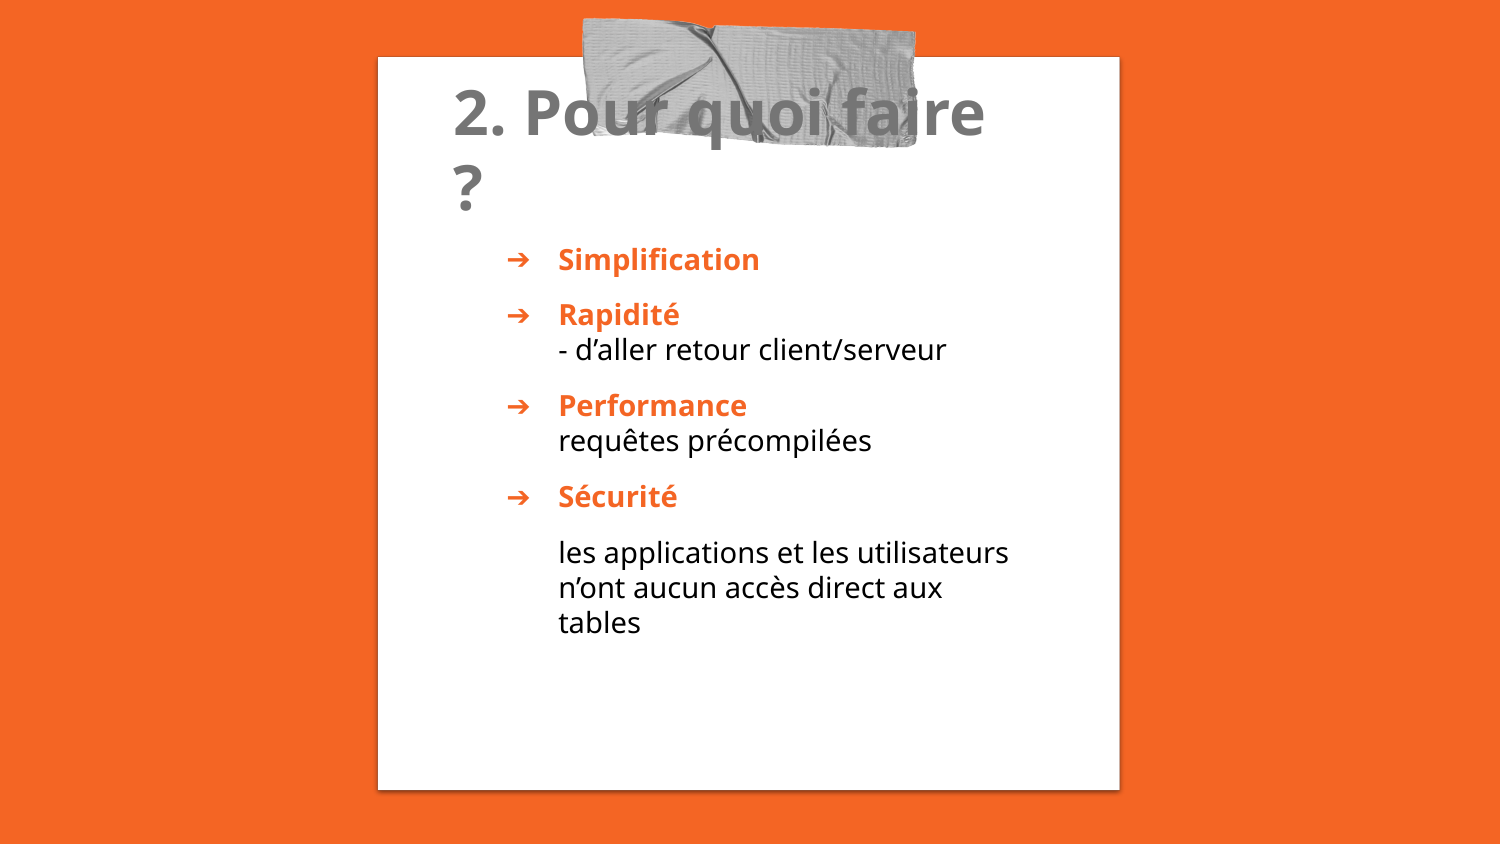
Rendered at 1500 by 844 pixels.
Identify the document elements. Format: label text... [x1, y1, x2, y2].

text_box 2. Pour quoi faire ? [438, 112, 1032, 238]
picture [348, 16, 1150, 820]
list Simplification Rapidité - d’aller retour client/serveur Performance requêtes précompilées Sécurité les applications et les utilisateurs n’ont aucun accès direct aux tables [468, 225, 1032, 772]
